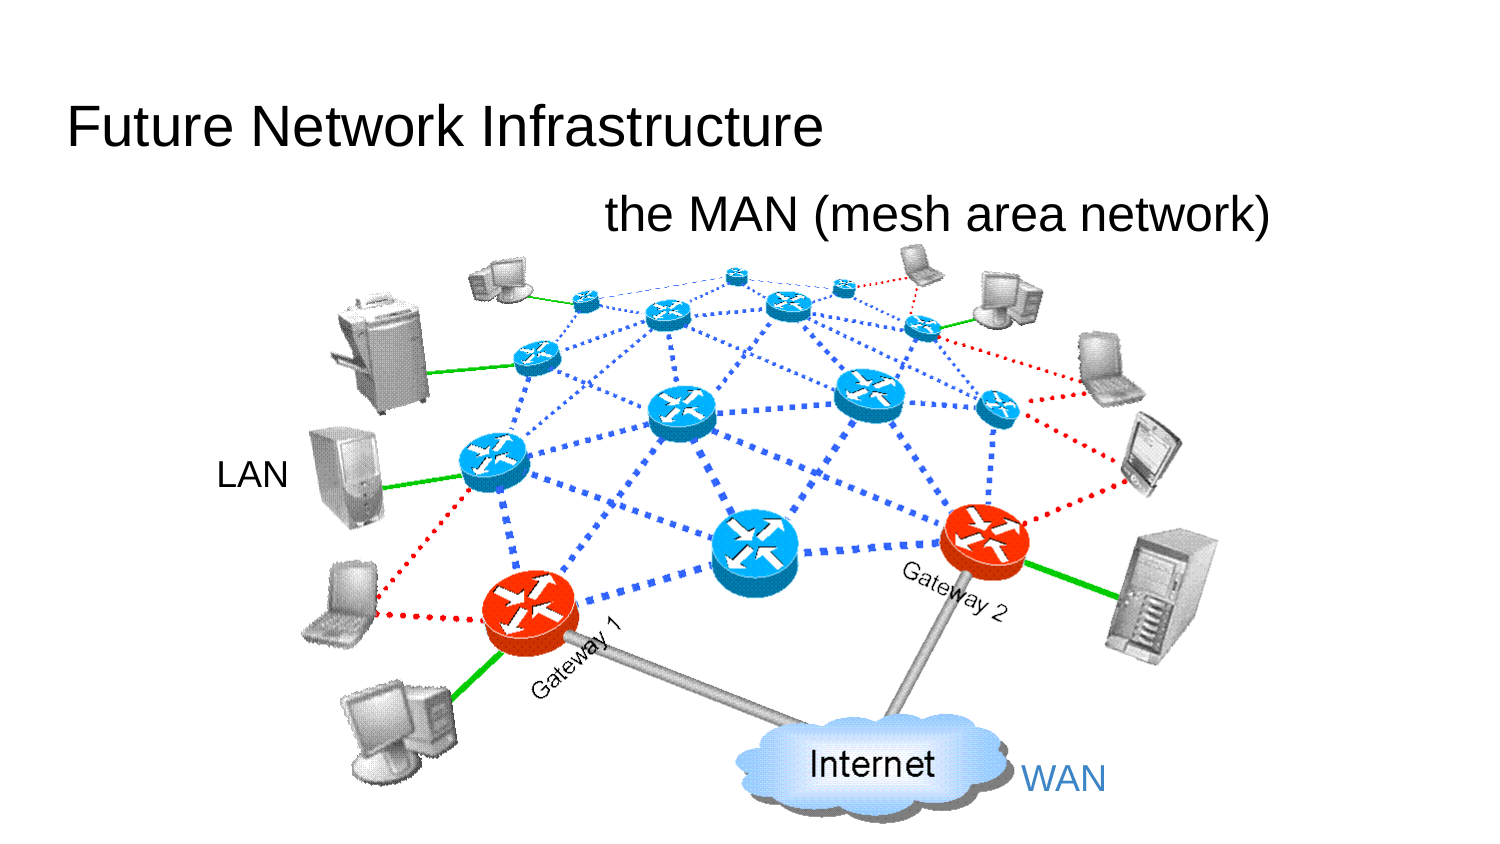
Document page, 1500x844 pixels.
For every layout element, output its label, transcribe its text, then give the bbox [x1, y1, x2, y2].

list LAN [201, 435, 378, 530]
title Future Network Infrastructure [51, 72, 1449, 167]
list the MAN (mesh area network) [589, 166, 1343, 261]
picture [284, 229, 1272, 844]
list WAN [1006, 738, 1218, 833]
